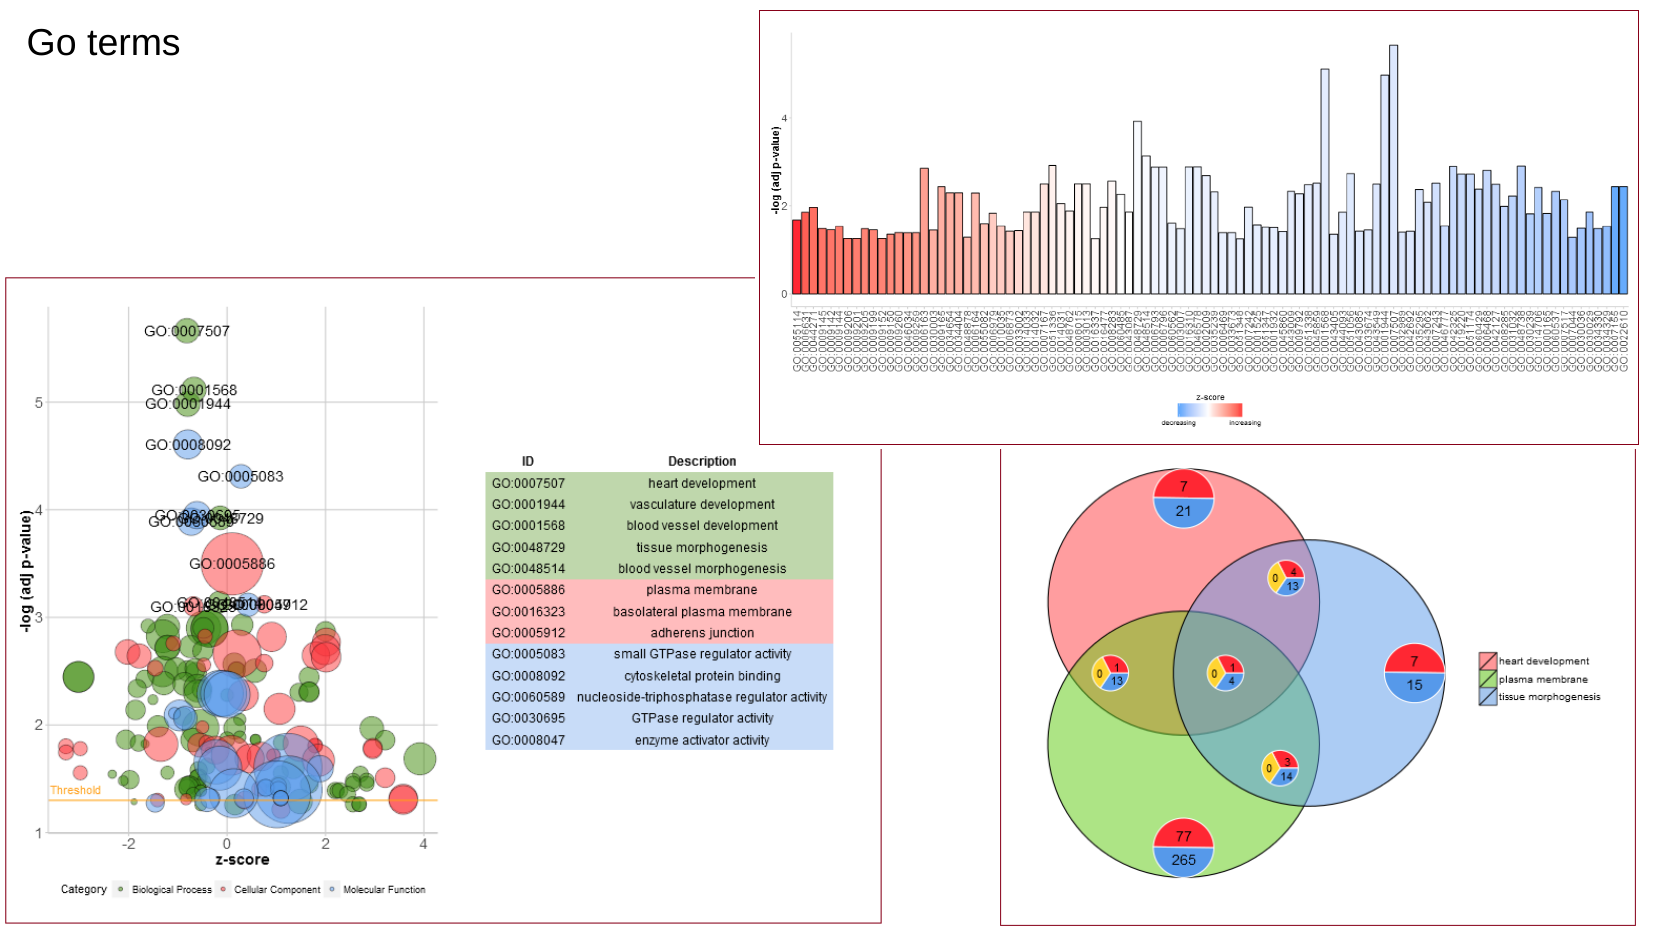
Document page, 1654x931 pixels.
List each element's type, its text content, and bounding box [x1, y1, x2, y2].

picture [0, 5, 1642, 931]
text_box Go terms [11, 14, 196, 71]
